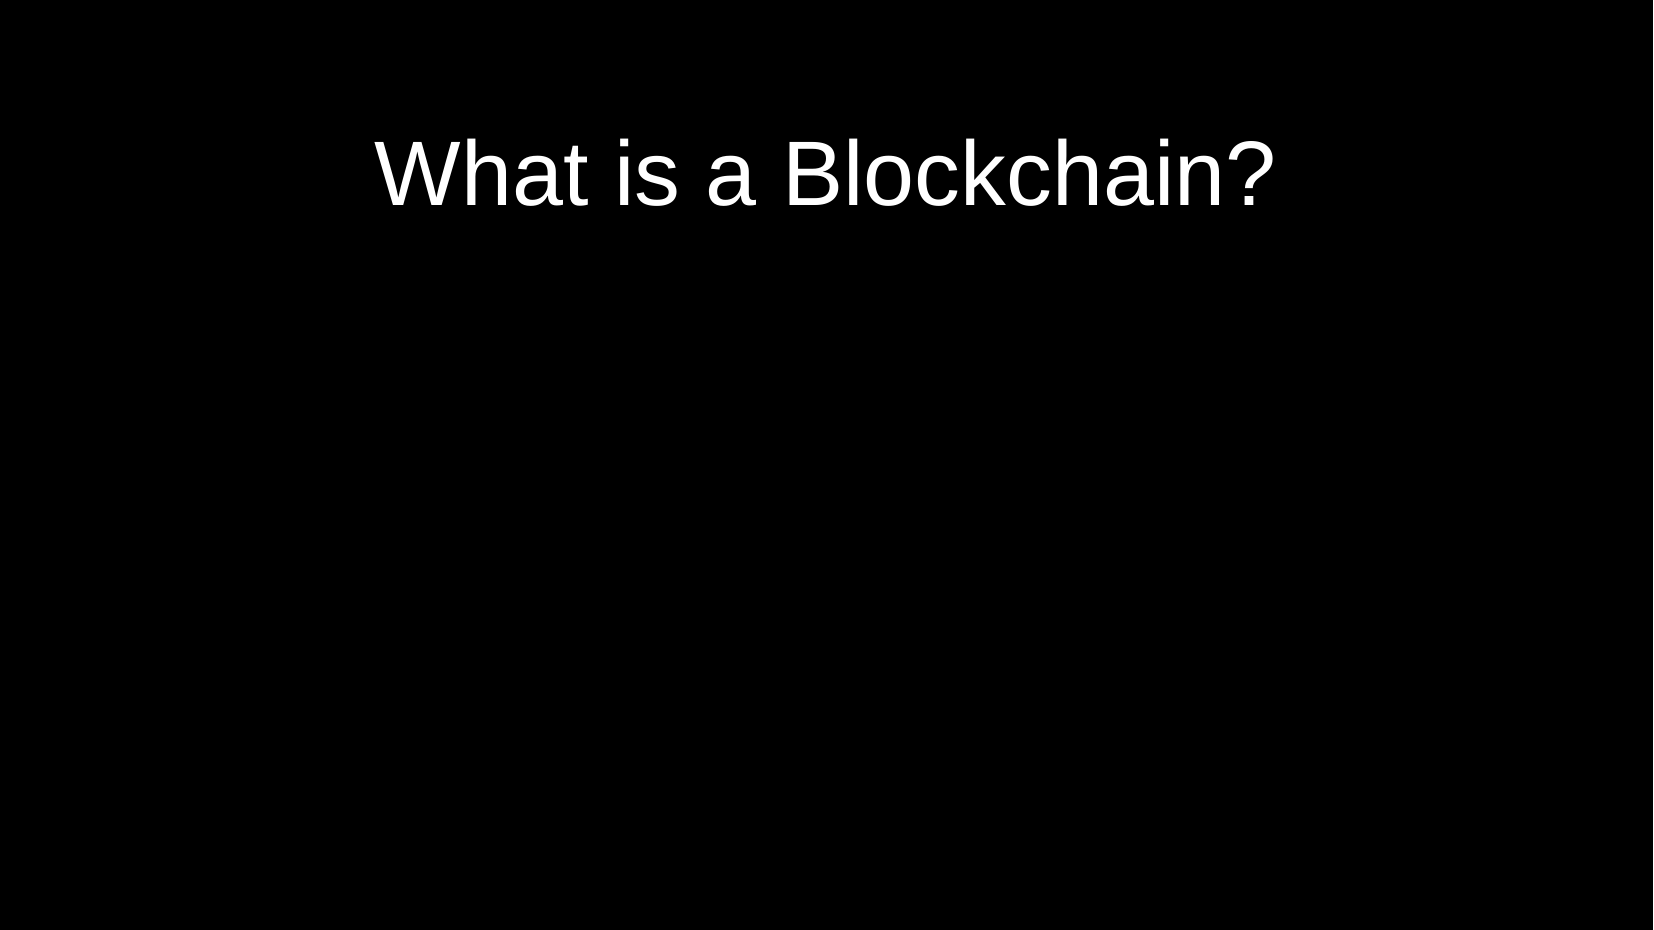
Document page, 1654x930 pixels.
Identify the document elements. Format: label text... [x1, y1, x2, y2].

title What is a Blockchain? [82, 96, 1571, 252]
